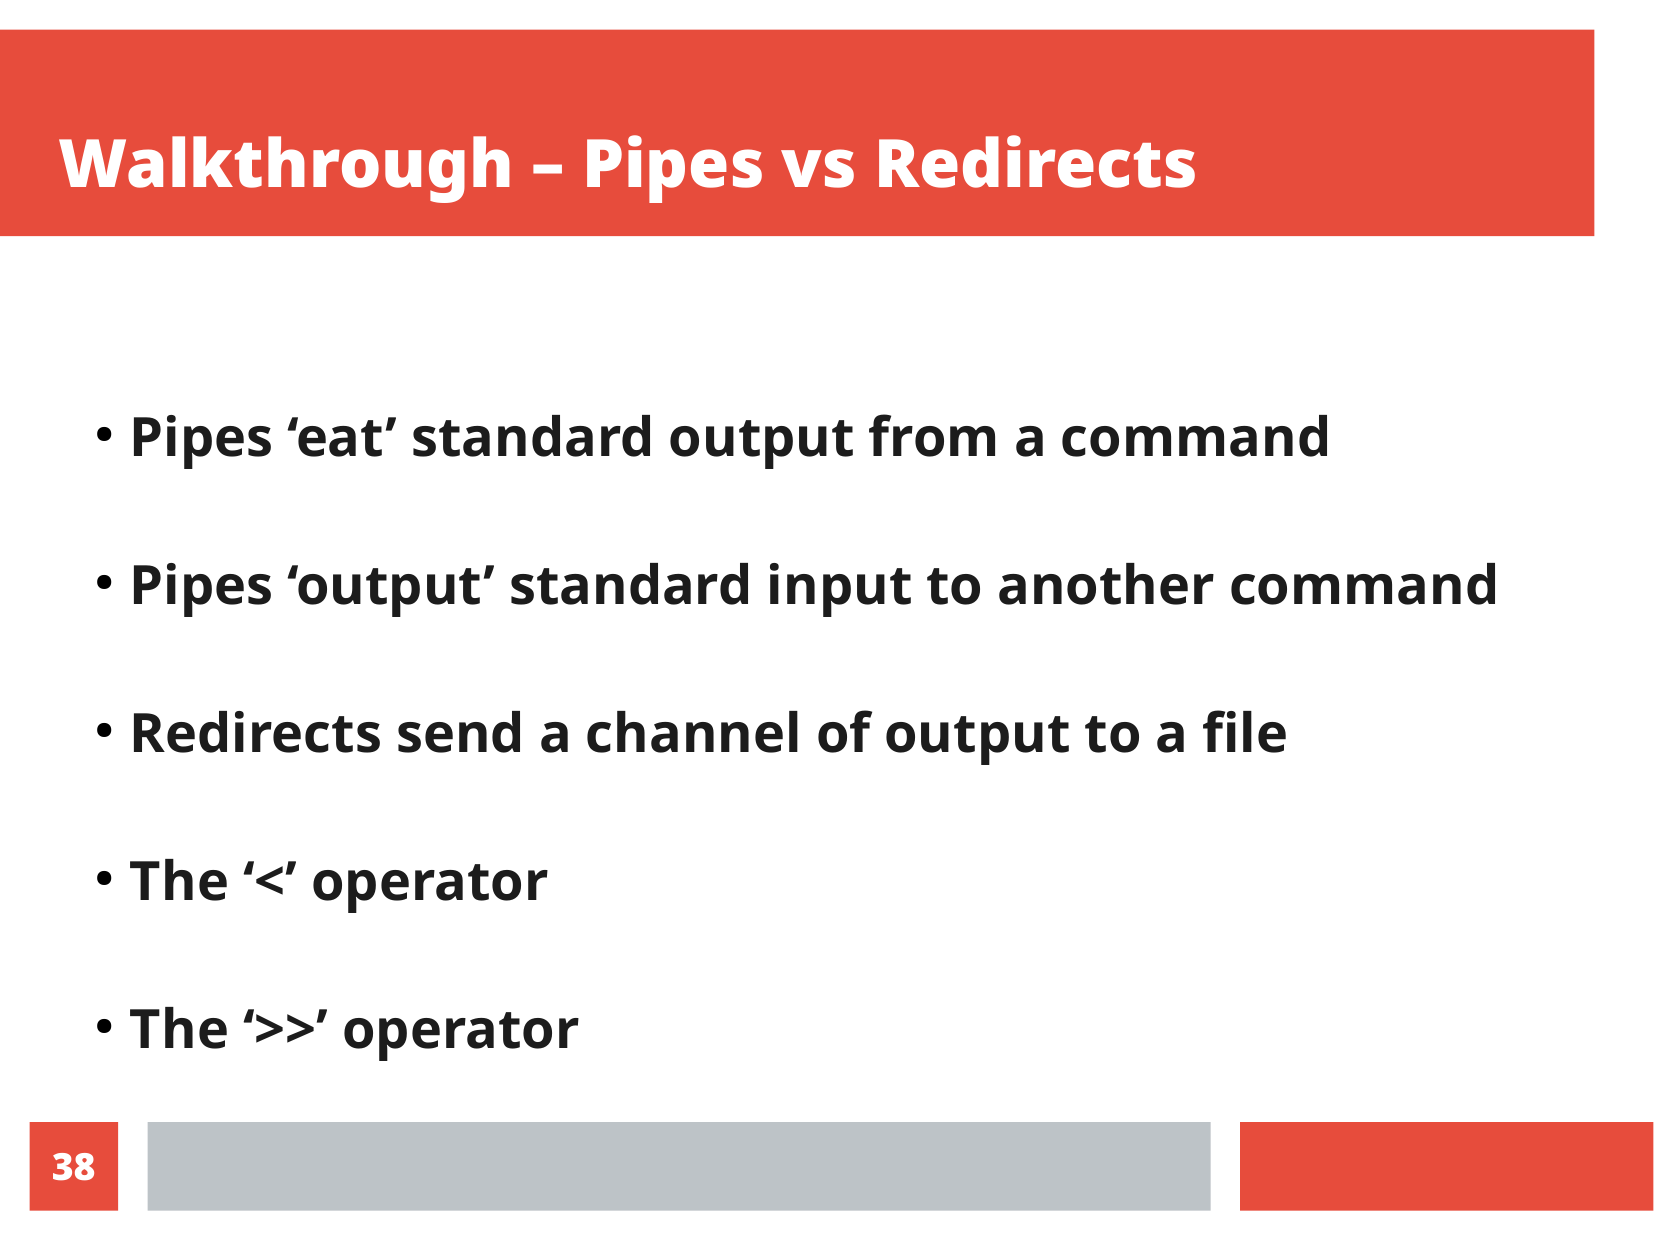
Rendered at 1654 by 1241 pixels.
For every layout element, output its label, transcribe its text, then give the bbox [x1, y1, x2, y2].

title Walkthrough – Pipes vs Redirects [59, 59, 1595, 207]
subtitle Pipes ‘eat’ standard output from a command Pipes ‘output’ standard input to another command Redirects send a channel of output to a file The ‘<’ operator The ‘>>’ operator [59, 324, 1565, 1093]
